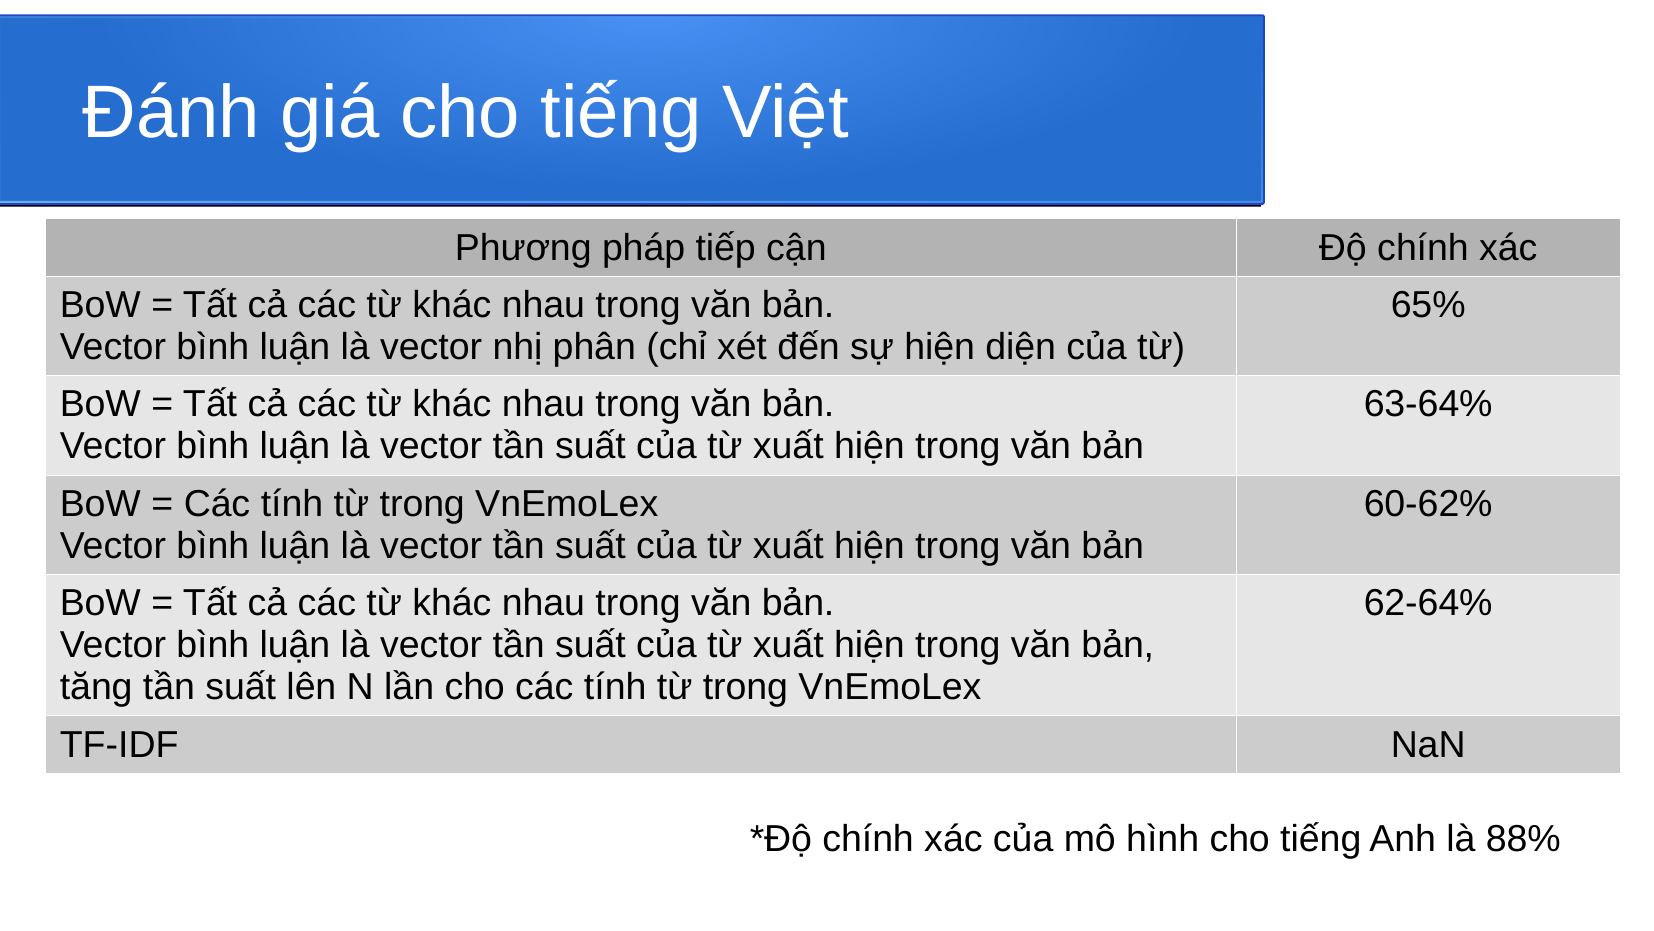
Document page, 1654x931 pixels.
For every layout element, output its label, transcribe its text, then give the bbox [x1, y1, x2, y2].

table_cell 63-64% [1237, 376, 1620, 475]
table_cell BoW = Tất cả các từ khác nhau trong văn bản. Vector bình luận là vector tần suất của từ xuất hiện trong văn bản [46, 376, 1236, 475]
table_cell 65% [1237, 277, 1620, 375]
text_box *Độ chính xác của mô hình cho tiếng Anh là 88% [735, 810, 1606, 867]
table_cell TF-IDF [46, 716, 1236, 773]
table_header Phương pháp tiếp cận [46, 219, 1236, 276]
table_cell BoW = Tất cả các từ khác nhau trong văn bản. Vector bình luận là vector tần suất của từ xuất hiện trong văn bản, tăng tần suất lên N lần cho các tính từ trong VnEmoLex [46, 575, 1236, 715]
title Đánh giá cho tiếng Việt [82, 35, 1235, 189]
table_header Độ chính xác [1237, 219, 1620, 276]
table_cell BoW = Tất cả các từ khác nhau trong văn bản. Vector bình luận là vector nhị phân (chỉ xét đến sự hiện diện của từ) [46, 277, 1236, 375]
table_cell 62-64% [1237, 575, 1620, 715]
table_cell 60-62% [1237, 476, 1620, 574]
table_cell BoW = Các tính từ trong VnEmoLex Vector bình luận là vector tần suất của từ xuất hiện trong văn bản [46, 476, 1236, 574]
table_cell NaN [1237, 716, 1620, 773]
